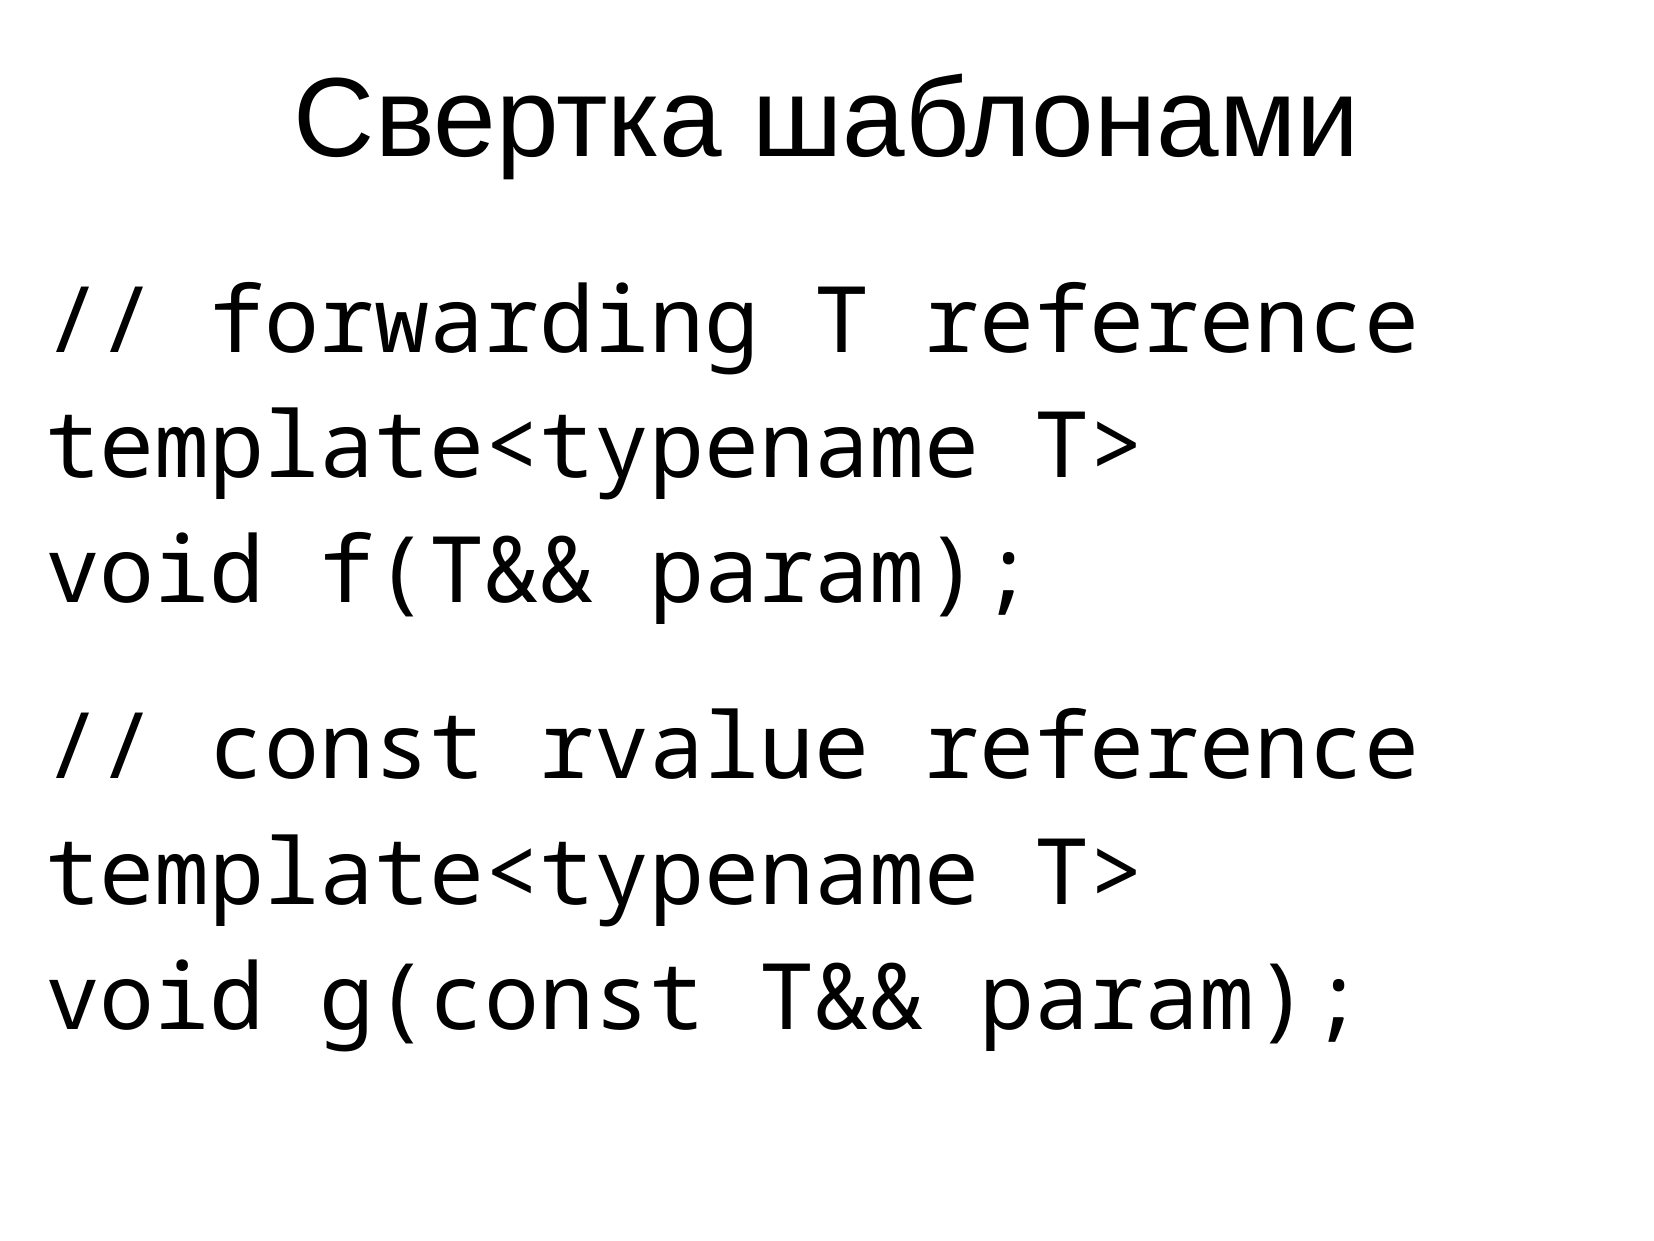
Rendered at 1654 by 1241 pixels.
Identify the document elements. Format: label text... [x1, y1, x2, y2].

list // forwarding T reference template<typename T> void f(T&& param); // const rvalue reference template<typename T> void g(const T&& param); [45, 255, 1583, 1186]
title Свертка шаблонами [82, 13, 1571, 222]
